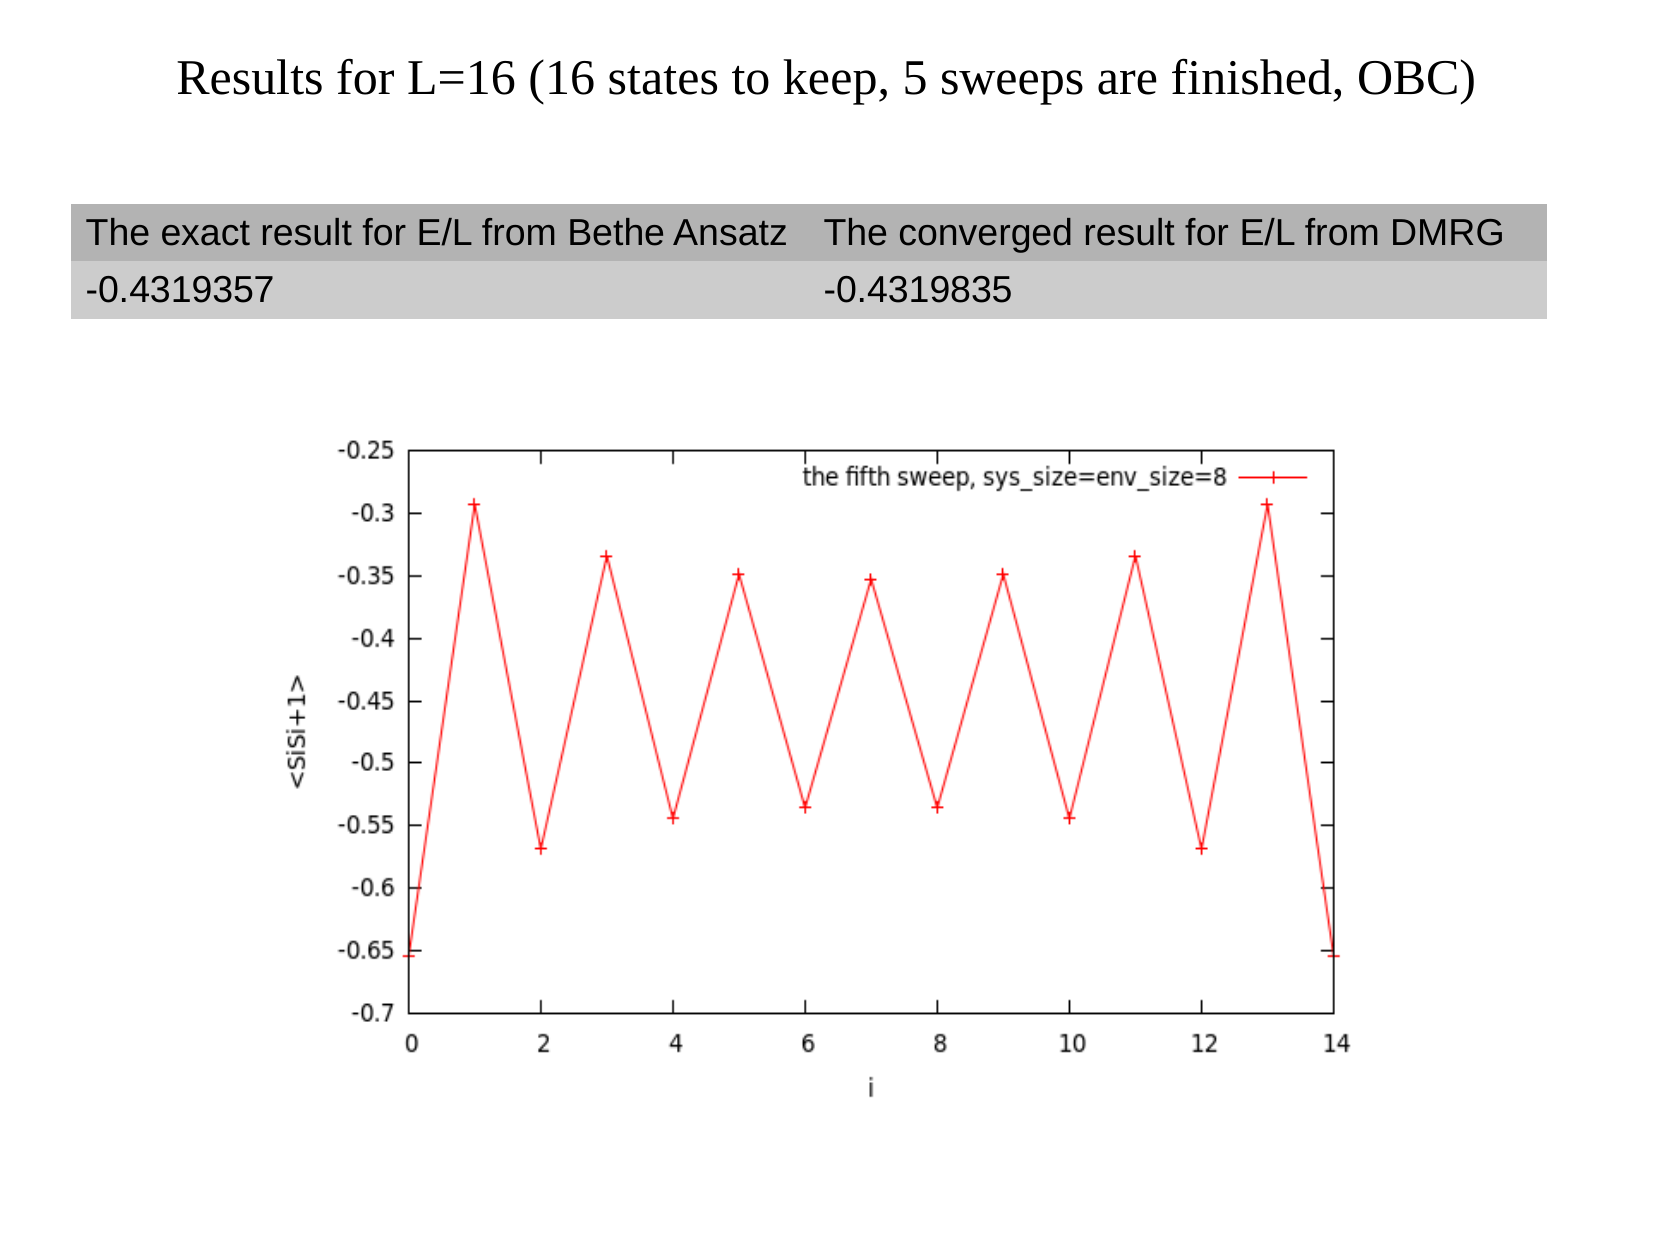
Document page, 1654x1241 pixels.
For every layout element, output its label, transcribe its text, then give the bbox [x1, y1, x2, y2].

table_header The exact result for E/L from Bethe Ansatz [71, 204, 809, 261]
table_header The converged result for E/L from DMRG [809, 204, 1547, 261]
table_cell -0.4319835 [809, 261, 1547, 319]
table_cell -0.4319357 [71, 261, 809, 319]
title Results for L=16 (16 states to keep, 5 sweeps are finished, OBC) [82, 49, 1571, 107]
picture [283, 425, 1359, 1099]
